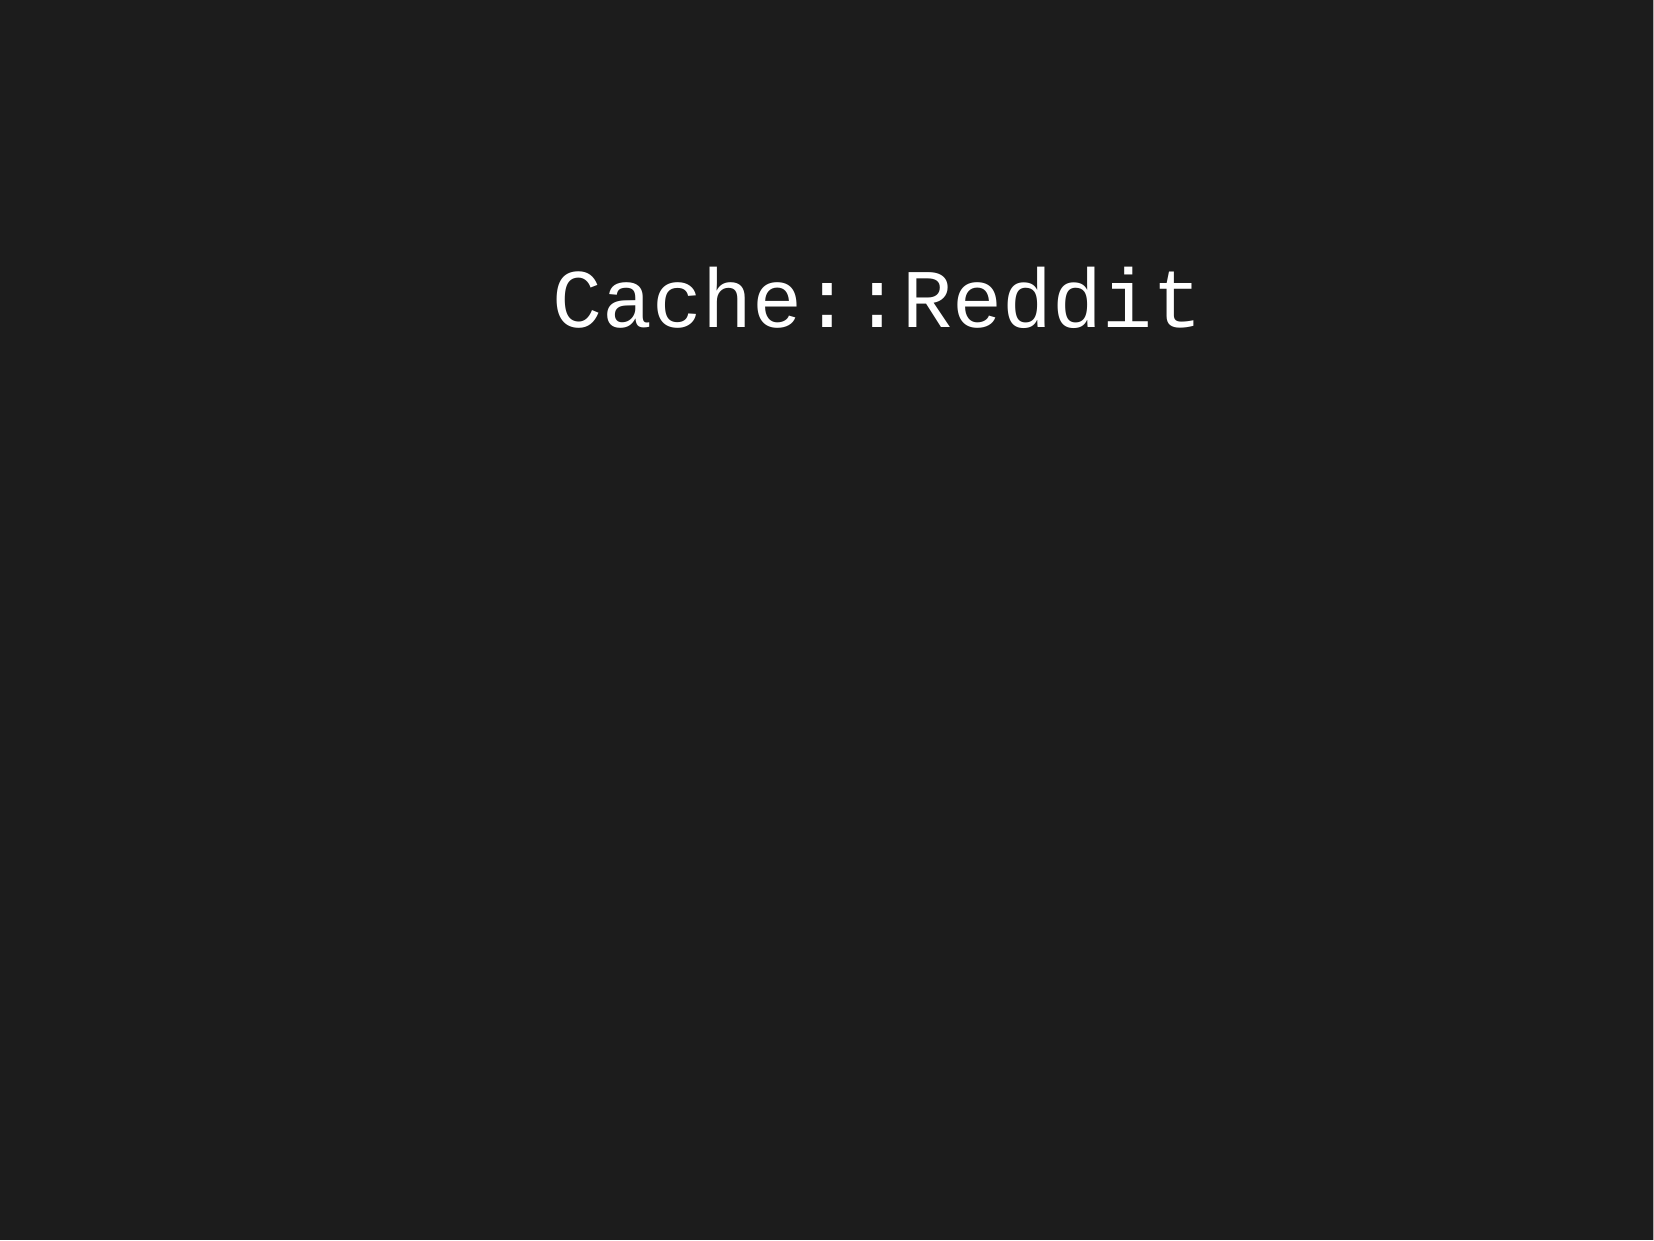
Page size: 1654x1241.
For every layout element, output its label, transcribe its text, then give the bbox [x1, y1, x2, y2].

text_box Cache::Reddit [134, 250, 1621, 985]
